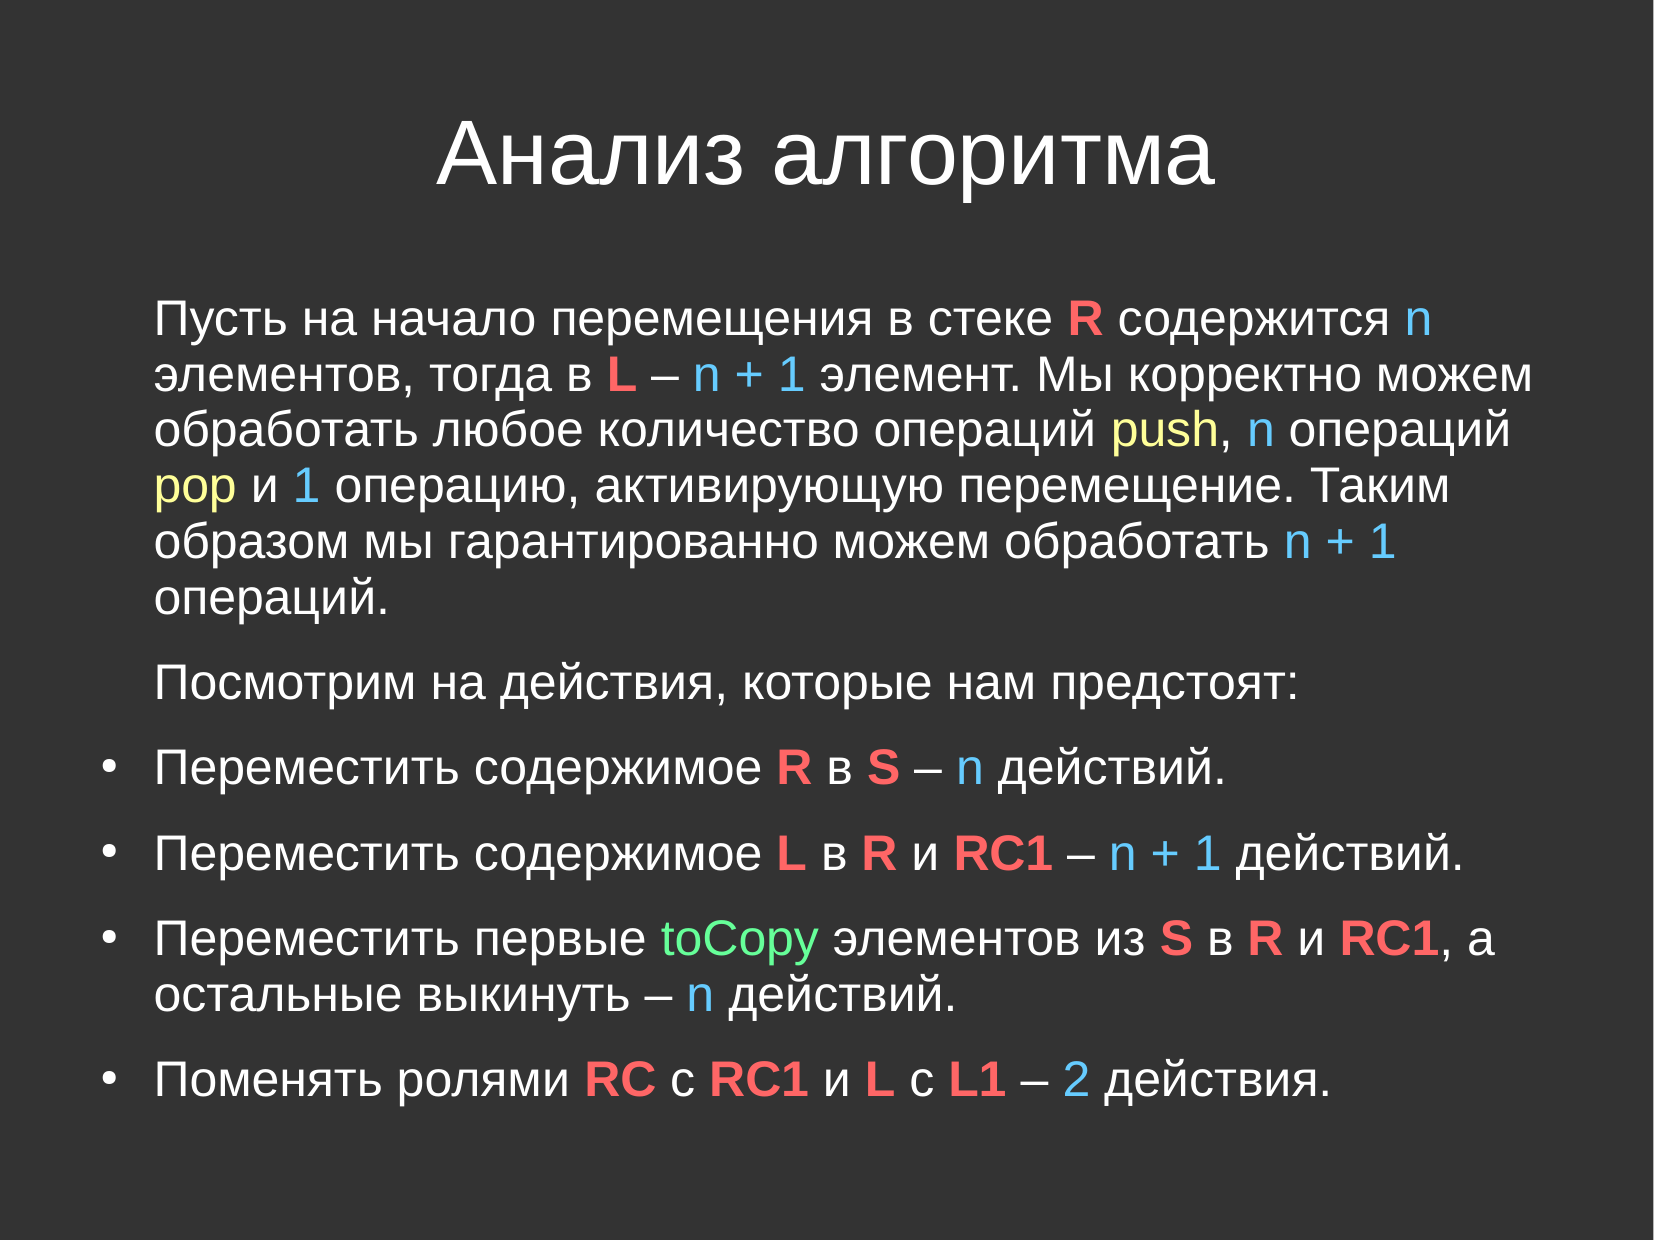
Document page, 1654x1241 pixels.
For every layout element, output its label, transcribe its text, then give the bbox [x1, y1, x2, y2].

title Анализ алгоритма [82, 49, 1571, 257]
list Пусть на начало перемещения в стеке R содержится n элементов, тогда в L – n + 1 элемент. Мы корректно можем обработать любое количество операций push, n операций pop и 1 операцию, активирующую перемещение. Таким образом мы гарантированно можем обработать n + 1 операций. Посмотрим на действия, которые нам предстоят: Переместить содержимое R в S – n действий. Переместить содержимое L в R и RC1 – n + 1 действий. Переместить первые toCopy элементов из S в R и RC1, а остальные выкинуть – n действий. Поменять ролями RC c RC1 и L c L1 – 2 действия. [82, 290, 1571, 1216]
